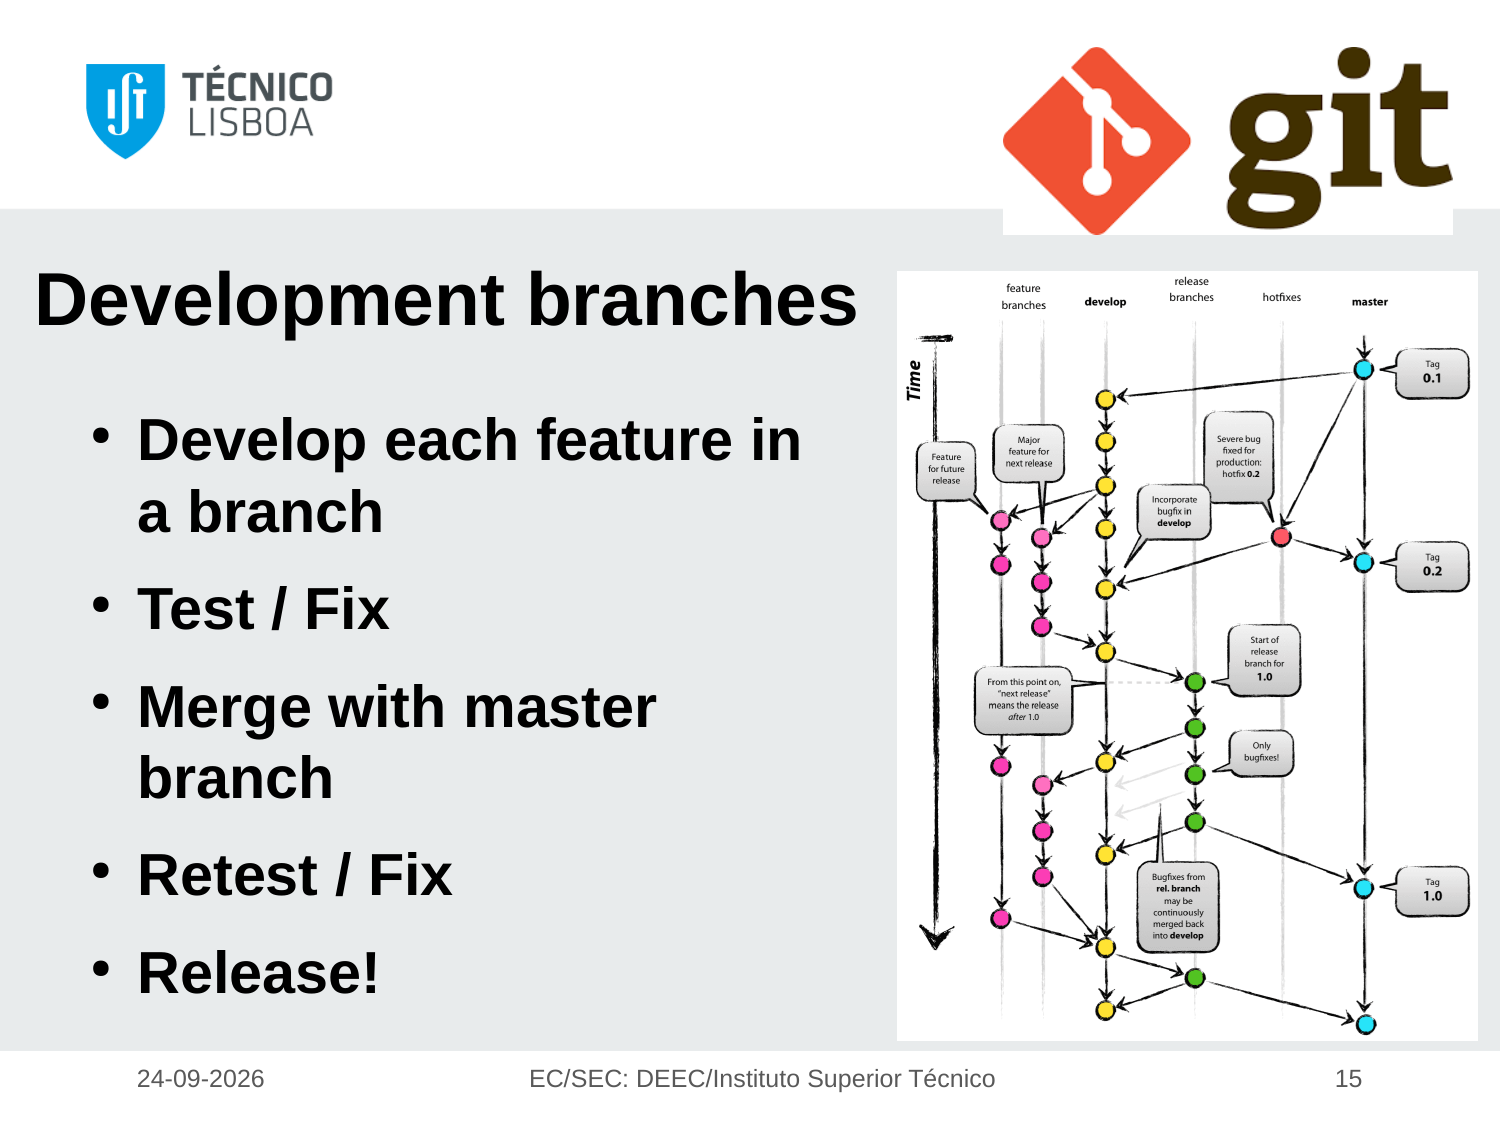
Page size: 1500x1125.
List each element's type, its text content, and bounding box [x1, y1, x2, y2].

picture [0, 0, 1500, 1125]
footer EC/SEC: DEEC/Instituto Superior Técnico [512, 1052, 1021, 1103]
slide_number <number> [1077, 1052, 1378, 1103]
list Develop each feature in a branch Test / Fix Merge with master branch Retest / Fix Release! [74, 401, 839, 1007]
title Development branches [19, 224, 1276, 367]
slide_number 24-09-2020 [121, 1052, 425, 1103]
